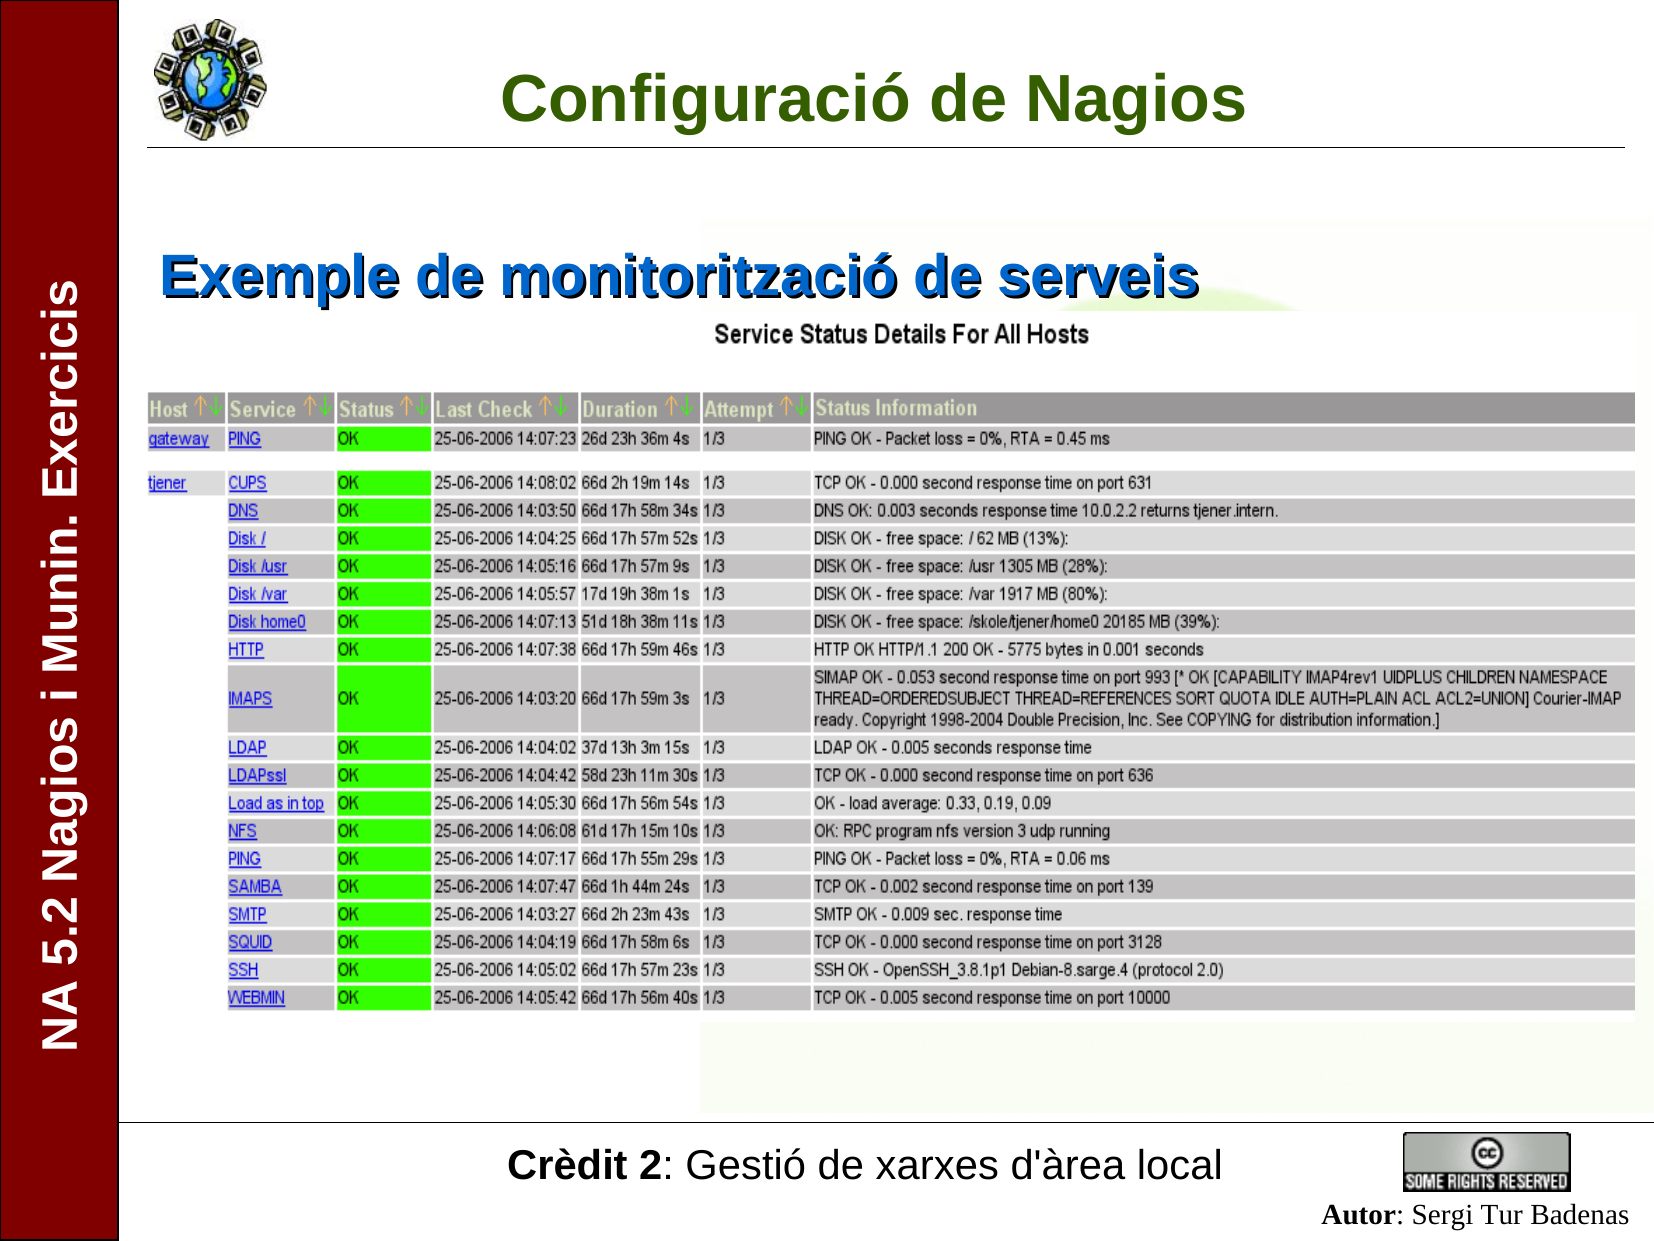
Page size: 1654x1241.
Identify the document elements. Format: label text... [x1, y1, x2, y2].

picture [1403, 1132, 1571, 1192]
title Configuració de Nagios [129, 49, 1619, 148]
picture [144, 217, 1654, 1113]
list Exemple de monitorització de serveis [141, 242, 1630, 1093]
picture [154, 19, 268, 49]
